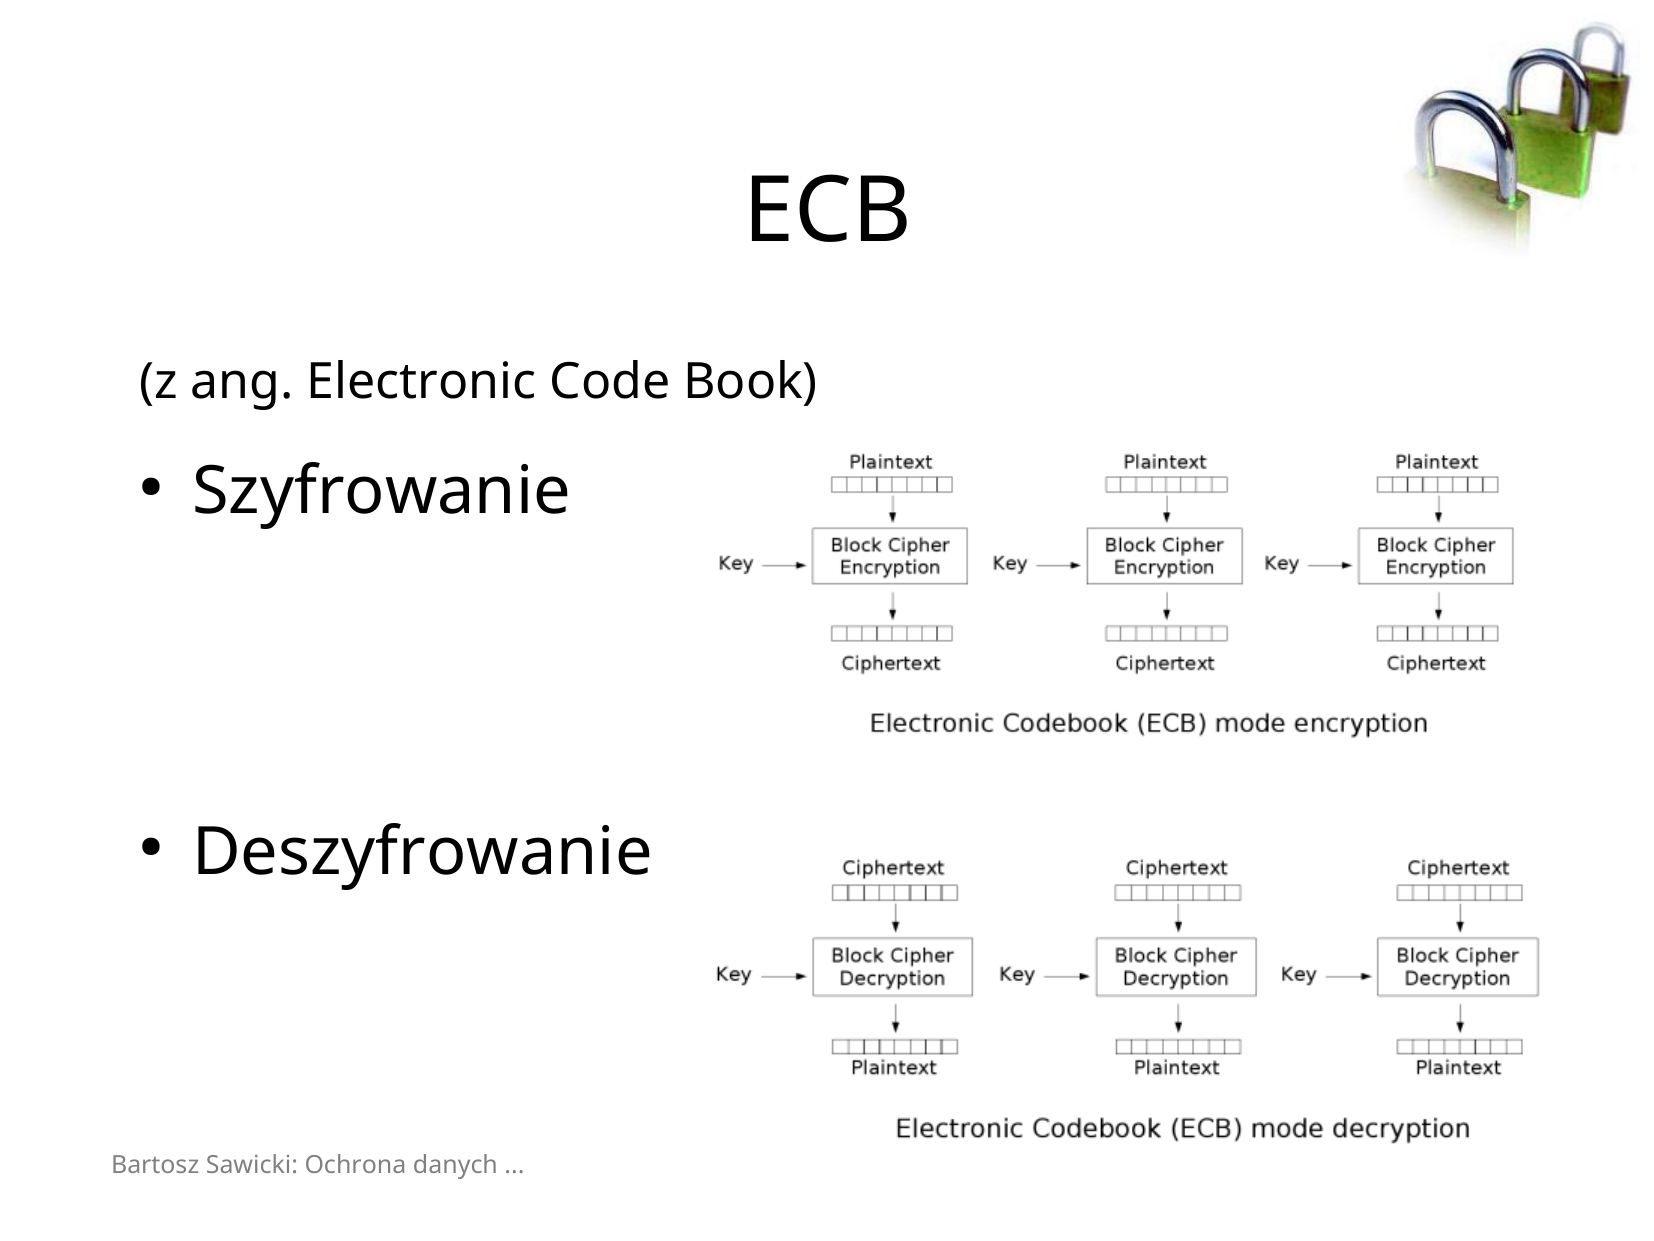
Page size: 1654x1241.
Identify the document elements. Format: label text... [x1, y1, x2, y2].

picture [691, 835, 1592, 1175]
title ECB [121, 102, 1534, 311]
picture [1385, 14, 1640, 266]
picture [690, 415, 1592, 783]
list (z ang. Electronic Code Book) Szyfrowanie Deszyfrowanie [121, 344, 1534, 1127]
